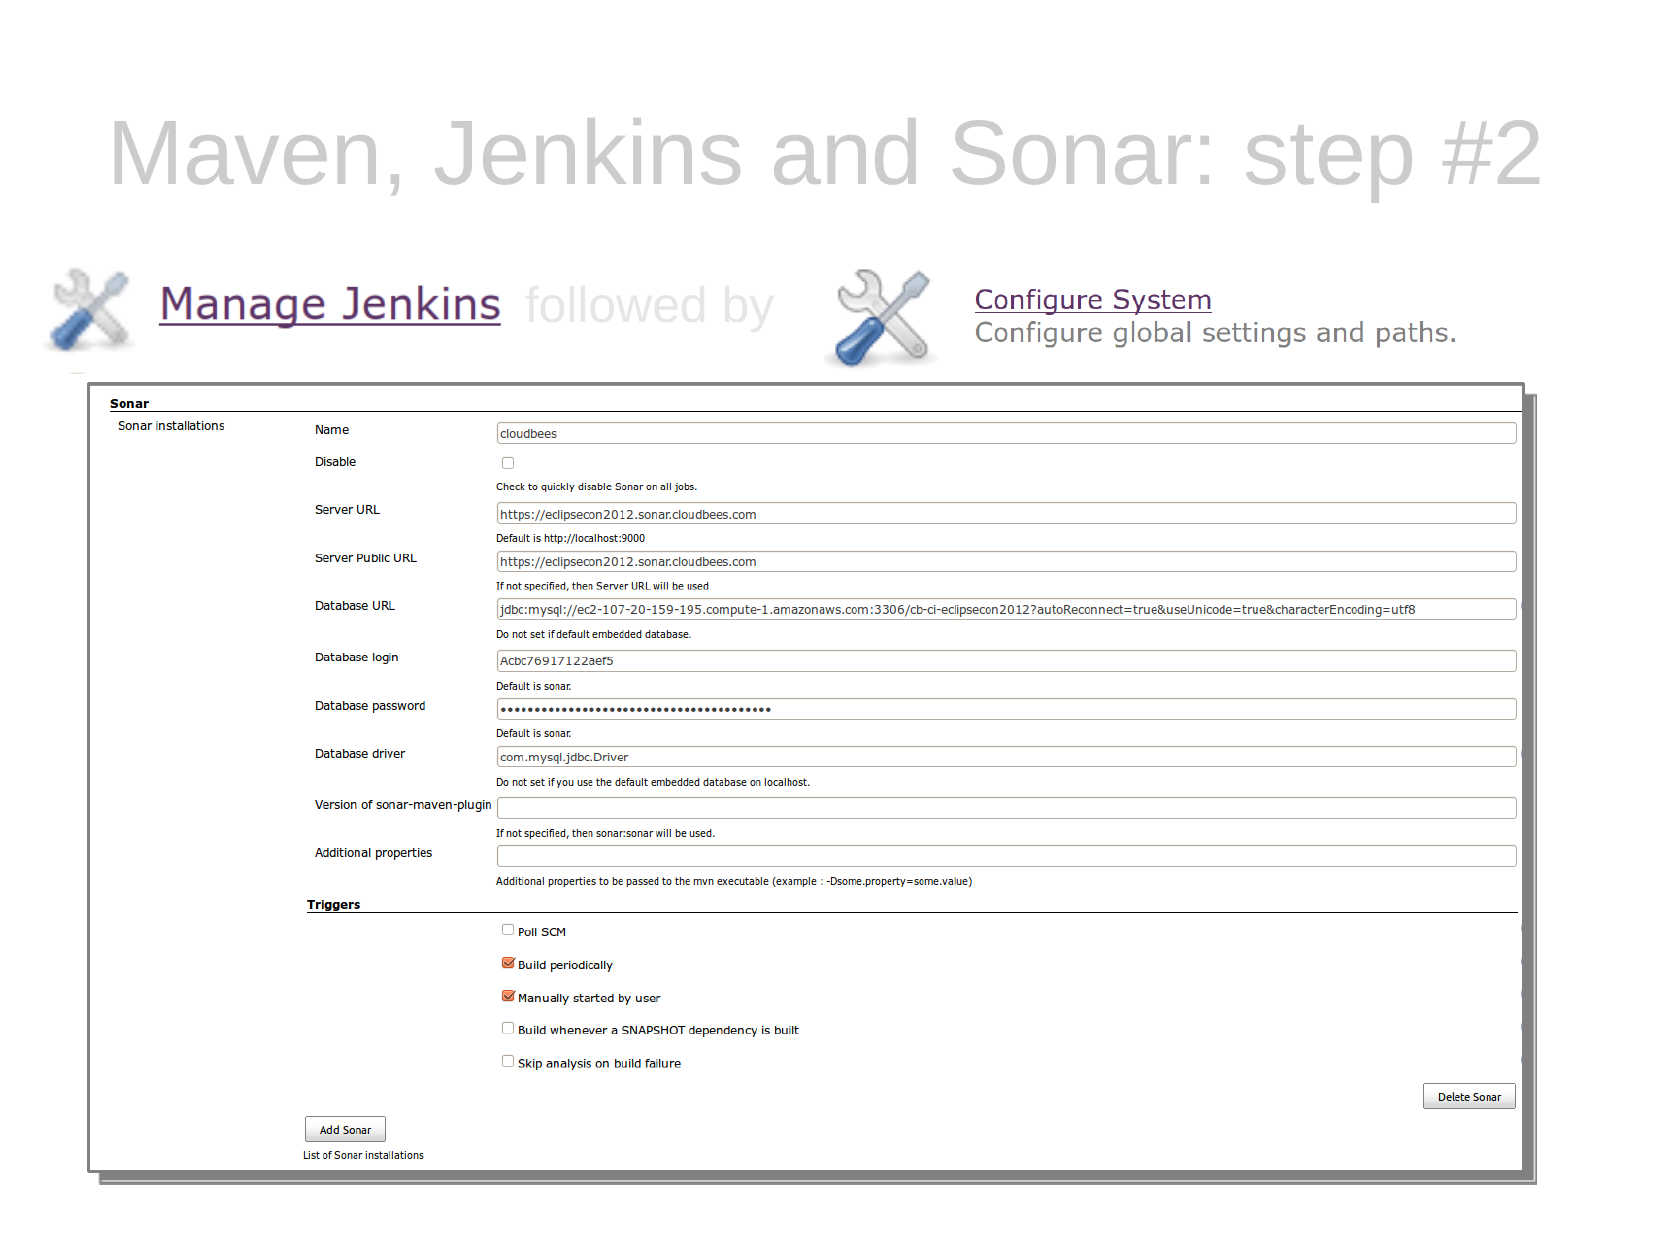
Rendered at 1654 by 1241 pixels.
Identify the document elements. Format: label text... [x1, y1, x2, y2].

text_box followed by [510, 270, 796, 341]
picture [90, 384, 1522, 1171]
picture [30, 239, 541, 374]
title Maven, Jenkins and Sonar: step #2 [82, 49, 1571, 257]
picture [818, 250, 1471, 376]
